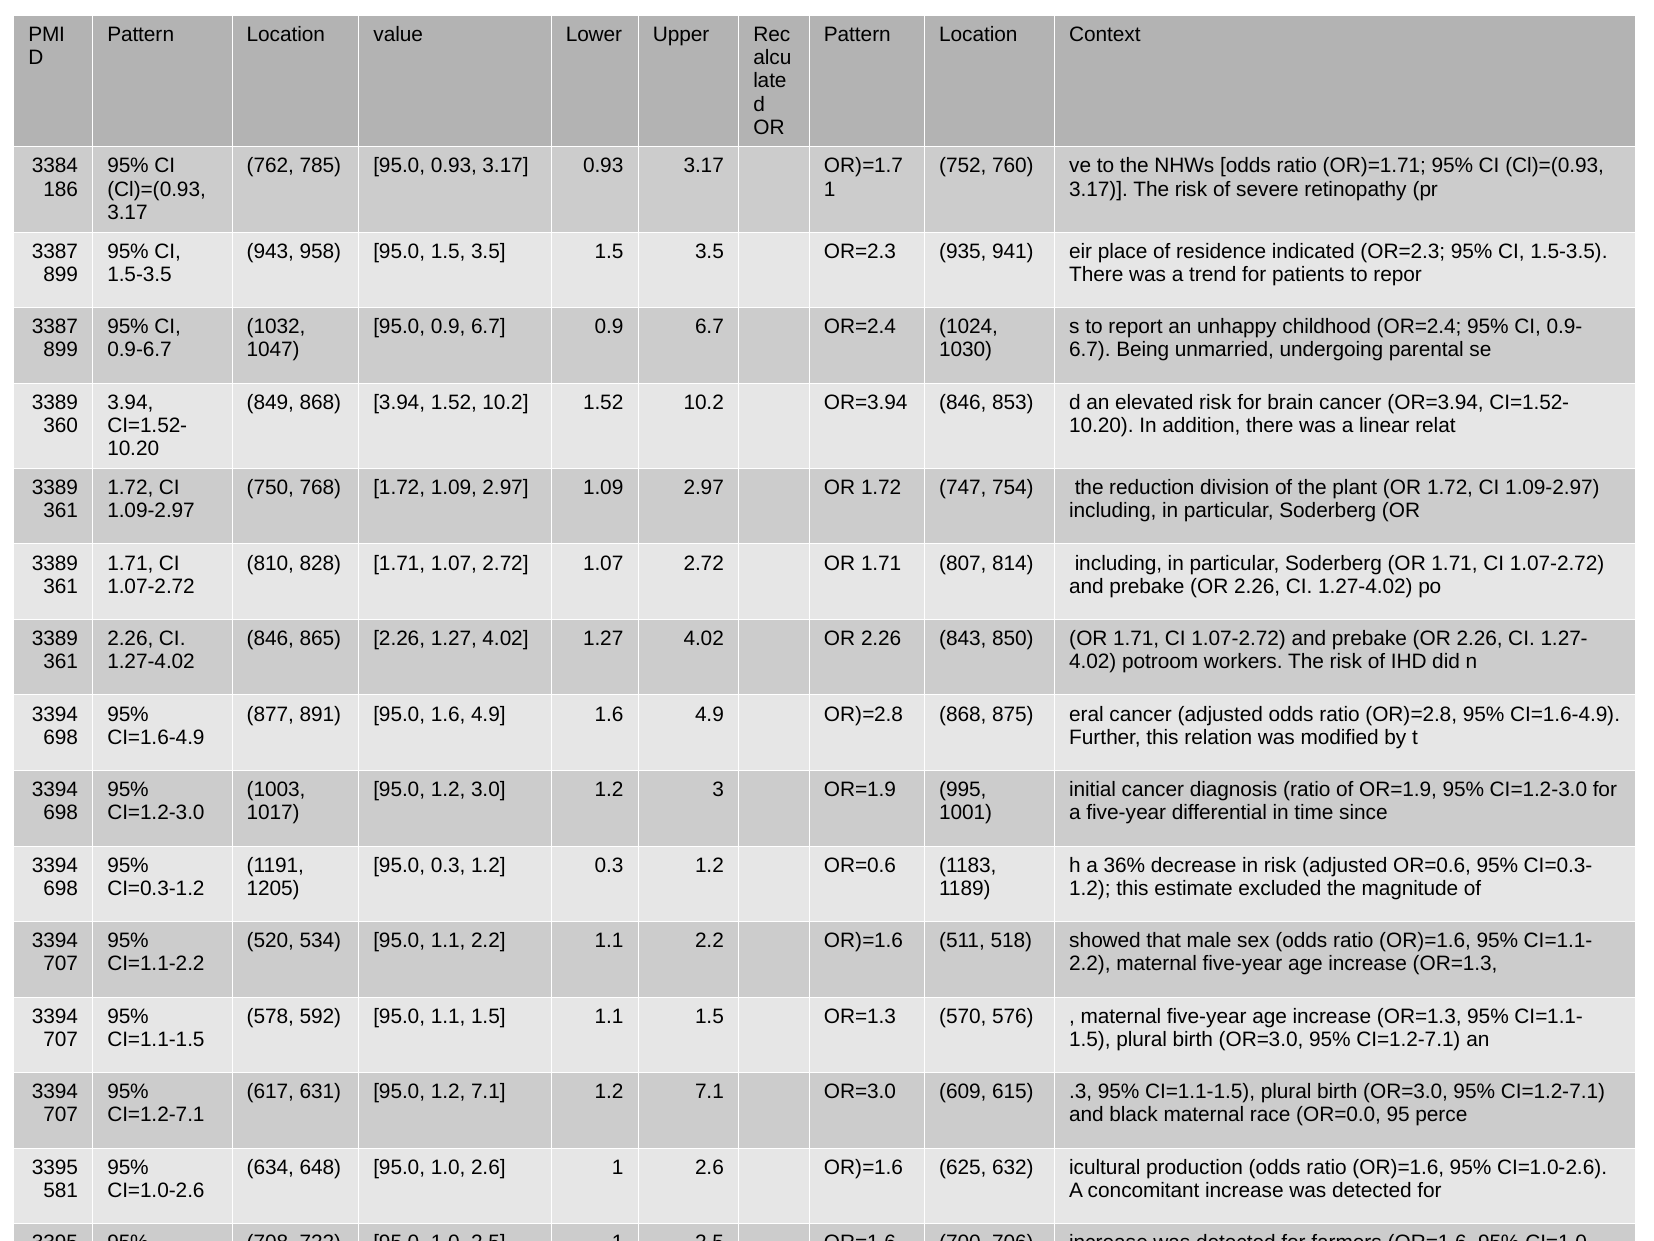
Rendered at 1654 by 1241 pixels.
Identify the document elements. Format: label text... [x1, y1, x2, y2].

table_cell [739, 998, 809, 1072]
table_cell [2.26, 1.27, 4.02] [359, 620, 551, 694]
table_cell OR 1.71 [810, 544, 924, 619]
table_cell 3384186 [14, 147, 92, 232]
table_cell [739, 922, 809, 997]
table_cell (617, 631) [233, 1073, 358, 1148]
table_cell (846, 853) [925, 384, 1054, 468]
table_header Location [925, 16, 1054, 146]
table_cell eral cancer (adjusted odds ratio (OR)=2.8, 95% CI=1.6-4.9). Further, this relation was modified by t [1055, 695, 1635, 770]
table_cell (609, 615) [925, 1073, 1054, 1148]
table_cell [95.0, 1.2, 3.0] [359, 771, 551, 846]
table_cell [739, 233, 809, 307]
table_cell (1024, 1030) [925, 308, 1054, 383]
table_cell 95% CI=1.2-7.1 [93, 1073, 232, 1148]
table_cell 6.7 [639, 308, 738, 383]
table_cell (943, 958) [233, 233, 358, 307]
table_cell showed that male sex (odds ratio (OR)=1.6, 95% CI=1.1-2.2), maternal five-year age increase (OR=1.3, [1055, 922, 1635, 997]
table_cell 3395581 [14, 1224, 92, 1241]
table_cell [739, 1224, 809, 1241]
table_cell OR=3.94 [810, 384, 924, 468]
table_cell (625, 632) [925, 1149, 1054, 1223]
table_cell 3394707 [14, 922, 92, 997]
table_cell 2.5 [639, 1224, 738, 1241]
table_cell OR 2.26 [810, 620, 924, 694]
table_cell OR=1.9 [810, 771, 924, 846]
table_cell 1.2 [639, 847, 738, 921]
table_cell 2.97 [639, 469, 738, 543]
table_cell (750, 768) [233, 469, 358, 543]
table_cell [739, 384, 809, 468]
table_cell 1.5 [552, 233, 638, 307]
table_cell (868, 875) [925, 695, 1054, 770]
table_cell (1032, 1047) [233, 308, 358, 383]
table_cell 3387899 [14, 308, 92, 383]
table_cell 3395581 [14, 1149, 92, 1223]
table_cell 1 [552, 1149, 638, 1223]
table_cell 1.5 [639, 998, 738, 1072]
table_cell 95% CI=1.0-2.5 [93, 1224, 232, 1241]
table_cell 95% CI=1.2-3.0 [93, 771, 232, 846]
table_cell OR=1.3 [810, 998, 924, 1072]
table_cell 2.26, CI. 1.27-4.02 [93, 620, 232, 694]
table_cell [95.0, 1.0, 2.6] [359, 1149, 551, 1223]
table_cell 1.2 [552, 1073, 638, 1148]
table_cell 95% CI, 1.5-3.5 [93, 233, 232, 307]
table_cell (752, 760) [925, 147, 1054, 232]
table_cell (877, 891) [233, 695, 358, 770]
table_cell 3387899 [14, 233, 92, 307]
table_cell 1.07 [552, 544, 638, 619]
table_cell OR)=1.71 [810, 147, 924, 232]
table_cell 3.17 [639, 147, 738, 232]
table_cell 1.6 [552, 695, 638, 770]
table_cell ve to the NHWs [odds ratio (OR)=1.71; 95% CI (Cl)=(0.93, 3.17)]. The risk of severe retinopathy (pr [1055, 147, 1635, 232]
table_cell (1191, 1205) [233, 847, 358, 921]
table_cell 2.2 [639, 922, 738, 997]
table_cell 3.5 [639, 233, 738, 307]
table_cell OR)=1.6 [810, 922, 924, 997]
table_cell (807, 814) [925, 544, 1054, 619]
table_cell 2.6 [639, 1149, 738, 1223]
table_cell OR)=2.8 [810, 695, 924, 770]
table_cell [95.0, 1.6, 4.9] [359, 695, 551, 770]
table_cell [739, 544, 809, 619]
table_cell 1.52 [552, 384, 638, 468]
table_header Upper [639, 16, 738, 146]
table_cell initial cancer diagnosis (ratio of OR=1.9, 95% CI=1.2-3.0 for a five-year differential in time since [1055, 771, 1635, 846]
table_cell [739, 308, 809, 383]
table_cell including, in particular, Soderberg (OR 1.71, CI 1.07-2.72) and prebake (OR 2.26, CI. 1.27-4.02) po [1055, 544, 1635, 619]
table_cell 1.72, CI 1.09-2.97 [93, 469, 232, 543]
table_cell [739, 695, 809, 770]
table_cell [739, 469, 809, 543]
table_cell (OR 1.71, CI 1.07-2.72) and prebake (OR 2.26, CI. 1.27-4.02) potroom workers. The risk of IHD did n [1055, 620, 1635, 694]
table_cell 0.93 [552, 147, 638, 232]
table_cell [739, 847, 809, 921]
table_cell 1.2 [552, 771, 638, 846]
table_cell 0.9 [552, 308, 638, 383]
table_header PMID [14, 16, 92, 146]
table_header value [359, 16, 551, 146]
table_cell (634, 648) [233, 1149, 358, 1223]
table_cell 1.1 [552, 998, 638, 1072]
table_cell (1183, 1189) [925, 847, 1054, 921]
table_cell (1003, 1017) [233, 771, 358, 846]
table_cell 2.72 [639, 544, 738, 619]
table_cell OR 1.72 [810, 469, 924, 543]
table_cell (995, 1001) [925, 771, 1054, 846]
table_cell (708, 722) [233, 1224, 358, 1241]
table_cell OR=2.3 [810, 233, 924, 307]
table_cell 95% CI=0.3-1.2 [93, 847, 232, 921]
table_cell (810, 828) [233, 544, 358, 619]
table_cell 95% CI (Cl)=(0.93, 3.17 [93, 147, 232, 232]
table_cell .3, 95% CI=1.1-1.5), plural birth (OR=3.0, 95% CI=1.2-7.1) and black maternal race (OR=0.0, 95 perce [1055, 1073, 1635, 1148]
table_cell 95% CI, 0.9-6.7 [93, 308, 232, 383]
table_cell 3389361 [14, 469, 92, 543]
table_cell (511, 518) [925, 922, 1054, 997]
table_cell (935, 941) [925, 233, 1054, 307]
table_cell 3394698 [14, 847, 92, 921]
table_cell 1.71, CI 1.07-2.72 [93, 544, 232, 619]
table_cell 95% CI=1.0-2.6 [93, 1149, 232, 1223]
table_cell (747, 754) [925, 469, 1054, 543]
table_cell eir place of residence indicated (OR=2.3; 95% CI, 1.5-3.5). There was a trend for patients to repor [1055, 233, 1635, 307]
table_cell (762, 785) [233, 147, 358, 232]
table_cell 1.09 [552, 469, 638, 543]
table_cell icultural production (odds ratio (OR)=1.6, 95% CI=1.0-2.6). A concomitant increase was detected for [1055, 1149, 1635, 1223]
table_cell (849, 868) [233, 384, 358, 468]
table_cell [95.0, 1.0, 2.5] [359, 1224, 551, 1241]
table_cell h a 36% decrease in risk (adjusted OR=0.6, 95% CI=0.3-1.2); this estimate excluded the magnitude of [1055, 847, 1635, 921]
table_cell 7.1 [639, 1073, 738, 1148]
table_cell [739, 1073, 809, 1148]
table_cell increase was detected for farmers (OR=1.6, 95% CI=1.0-2.5) when 35 major occupational titles were ex [1055, 1224, 1635, 1241]
table_cell [739, 147, 809, 232]
table_cell OR)=1.6 [810, 1149, 924, 1223]
table_cell 95% CI=1.1-2.2 [93, 922, 232, 997]
table_cell 3389361 [14, 620, 92, 694]
table_cell OR=1.6 [810, 1224, 924, 1241]
table_cell 10.2 [639, 384, 738, 468]
table_cell 1 [552, 1224, 638, 1241]
table_cell 4.9 [639, 695, 738, 770]
table_cell [95.0, 1.1, 1.5] [359, 998, 551, 1072]
table_header Pattern [93, 16, 232, 146]
table_cell [95.0, 0.3, 1.2] [359, 847, 551, 921]
table_cell , maternal five-year age increase (OR=1.3, 95% CI=1.1-1.5), plural birth (OR=3.0, 95% CI=1.2-7.1) an [1055, 998, 1635, 1072]
table_cell [1.71, 1.07, 2.72] [359, 544, 551, 619]
table_header Pattern [810, 16, 924, 146]
table_cell (520, 534) [233, 922, 358, 997]
table_cell [95.0, 0.93, 3.17] [359, 147, 551, 232]
table_cell OR=3.0 [810, 1073, 924, 1148]
table_cell 4.02 [639, 620, 738, 694]
table_cell 3394707 [14, 998, 92, 1072]
table_cell 1.1 [552, 922, 638, 997]
table_cell the reduction division of the plant (OR 1.72, CI 1.09-2.97) including, in particular, Soderberg (OR [1055, 469, 1635, 543]
table_cell (700, 706) [925, 1224, 1054, 1241]
table_cell 3394698 [14, 771, 92, 846]
table_cell 3394707 [14, 1073, 92, 1148]
table_header Location [233, 16, 358, 146]
table_cell [95.0, 1.5, 3.5] [359, 233, 551, 307]
table_cell 3394698 [14, 695, 92, 770]
table_cell 95% CI=1.1-1.5 [93, 998, 232, 1072]
table_cell 1.27 [552, 620, 638, 694]
table_cell 0.3 [552, 847, 638, 921]
table_cell (578, 592) [233, 998, 358, 1072]
table_cell 3.94, CI=1.52-10.20 [93, 384, 232, 468]
table_cell 3389361 [14, 544, 92, 619]
table_header Lower [552, 16, 638, 146]
table_cell (846, 865) [233, 620, 358, 694]
table_cell [3.94, 1.52, 10.2] [359, 384, 551, 468]
table_cell [739, 1149, 809, 1223]
table_cell OR=2.4 [810, 308, 924, 383]
table_cell [1.72, 1.09, 2.97] [359, 469, 551, 543]
table_header Recalculated OR [739, 16, 809, 146]
table_cell 95% CI=1.6-4.9 [93, 695, 232, 770]
table_cell (843, 850) [925, 620, 1054, 694]
table_cell [739, 771, 809, 846]
table_header Context [1055, 16, 1635, 146]
table_cell d an elevated risk for brain cancer (OR=3.94, CI=1.52-10.20). In addition, there was a linear relat [1055, 384, 1635, 468]
table_cell s to report an unhappy childhood (OR=2.4; 95% CI, 0.9-6.7). Being unmarried, undergoing parental se [1055, 308, 1635, 383]
table_cell [739, 620, 809, 694]
table_cell 3389360 [14, 384, 92, 468]
table_cell [95.0, 0.9, 6.7] [359, 308, 551, 383]
table_cell (570, 576) [925, 998, 1054, 1072]
table_cell [95.0, 1.1, 2.2] [359, 922, 551, 997]
table_cell 3 [639, 771, 738, 846]
table_cell [95.0, 1.2, 7.1] [359, 1073, 551, 1148]
table_cell OR=0.6 [810, 847, 924, 921]
